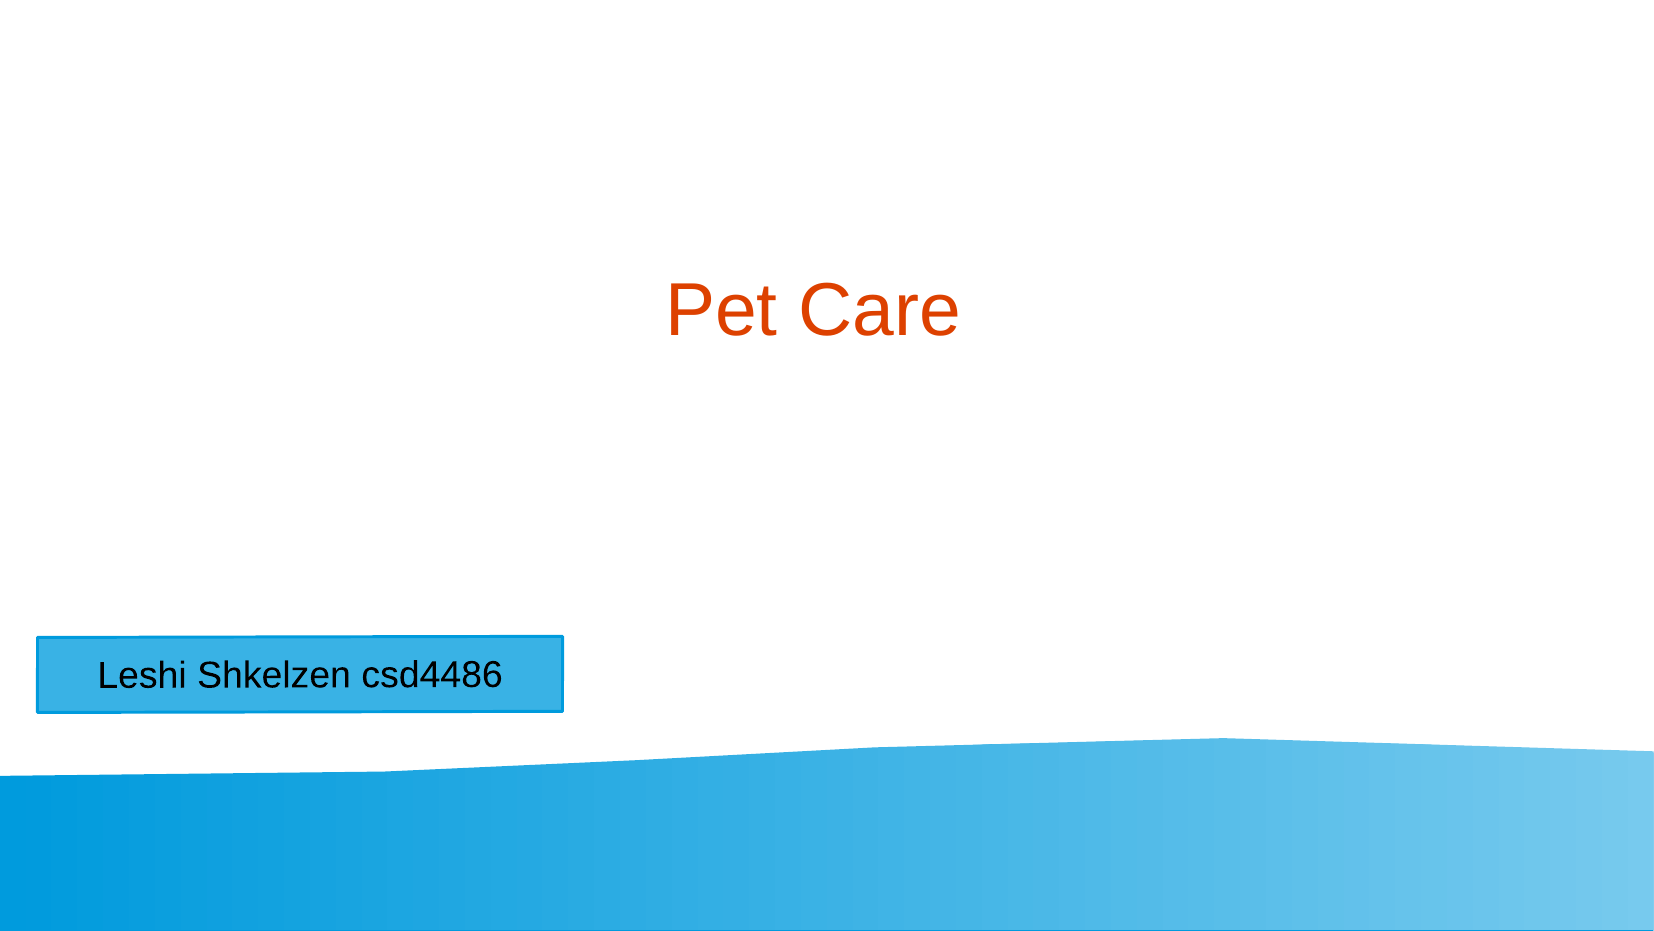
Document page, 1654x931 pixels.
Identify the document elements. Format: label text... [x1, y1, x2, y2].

title Pet Care [75, 262, 1552, 440]
text_box Leshi Shkelzen csd4486 [37, 636, 563, 713]
